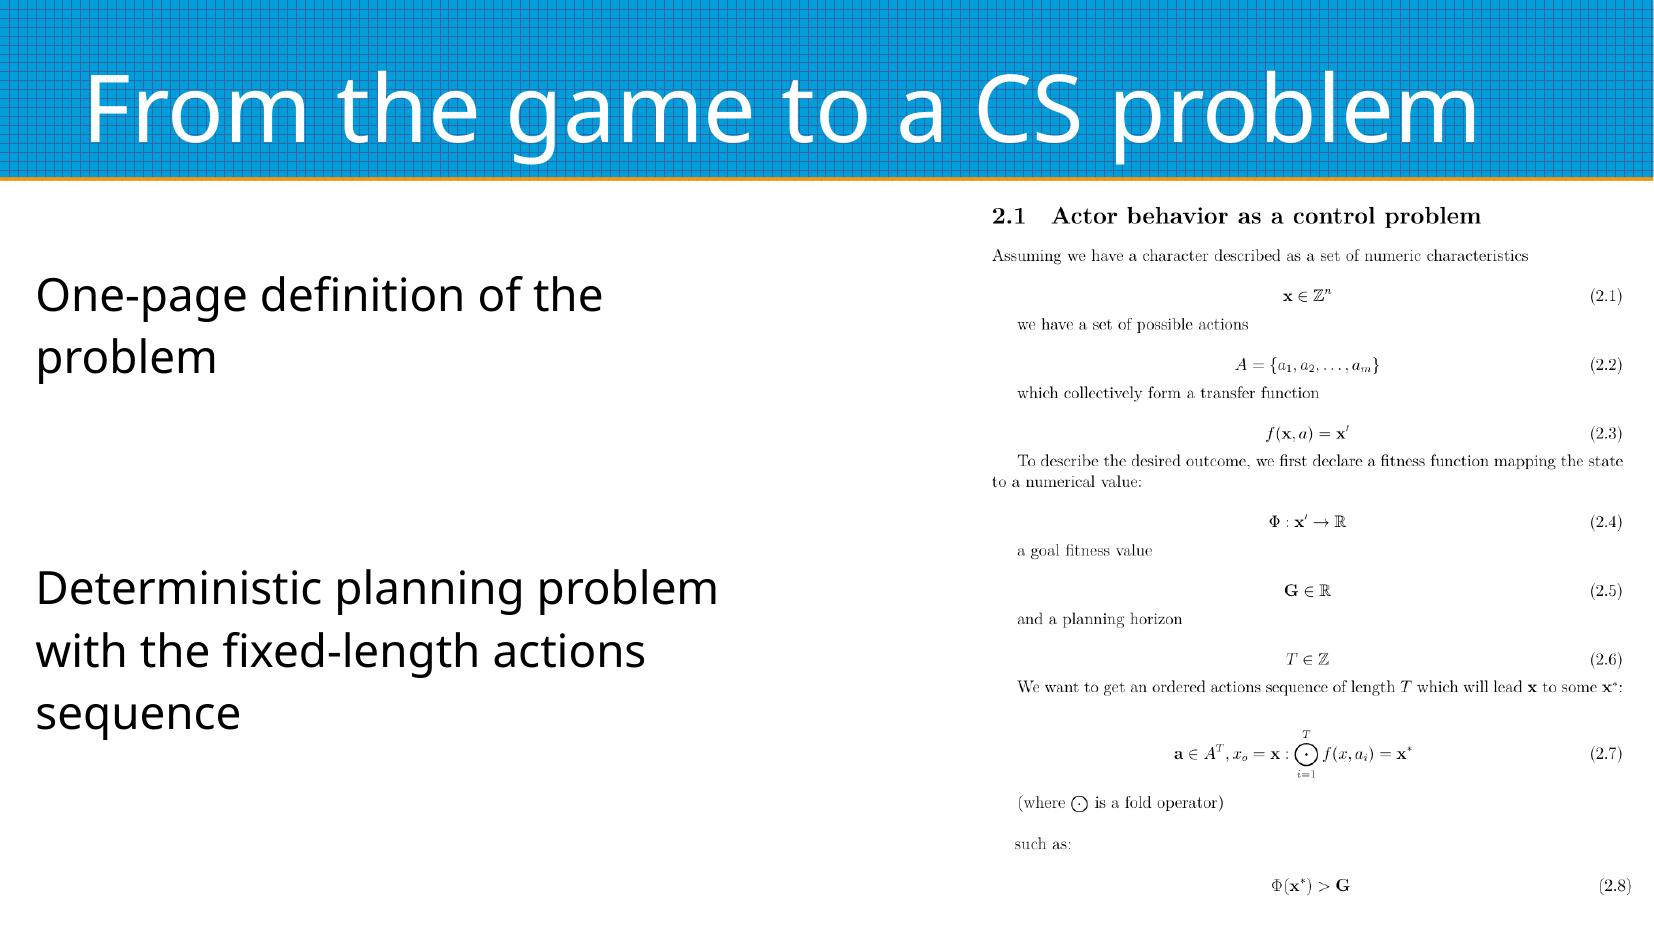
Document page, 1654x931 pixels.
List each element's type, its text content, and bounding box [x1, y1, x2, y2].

picture [974, 190, 1646, 902]
text_box One-page definition of the problem [29, 206, 768, 443]
title From the game to a CS problem [82, 14, 1571, 171]
text_box Deterministic planning problem with the fixed-length actions sequence [29, 531, 768, 768]
